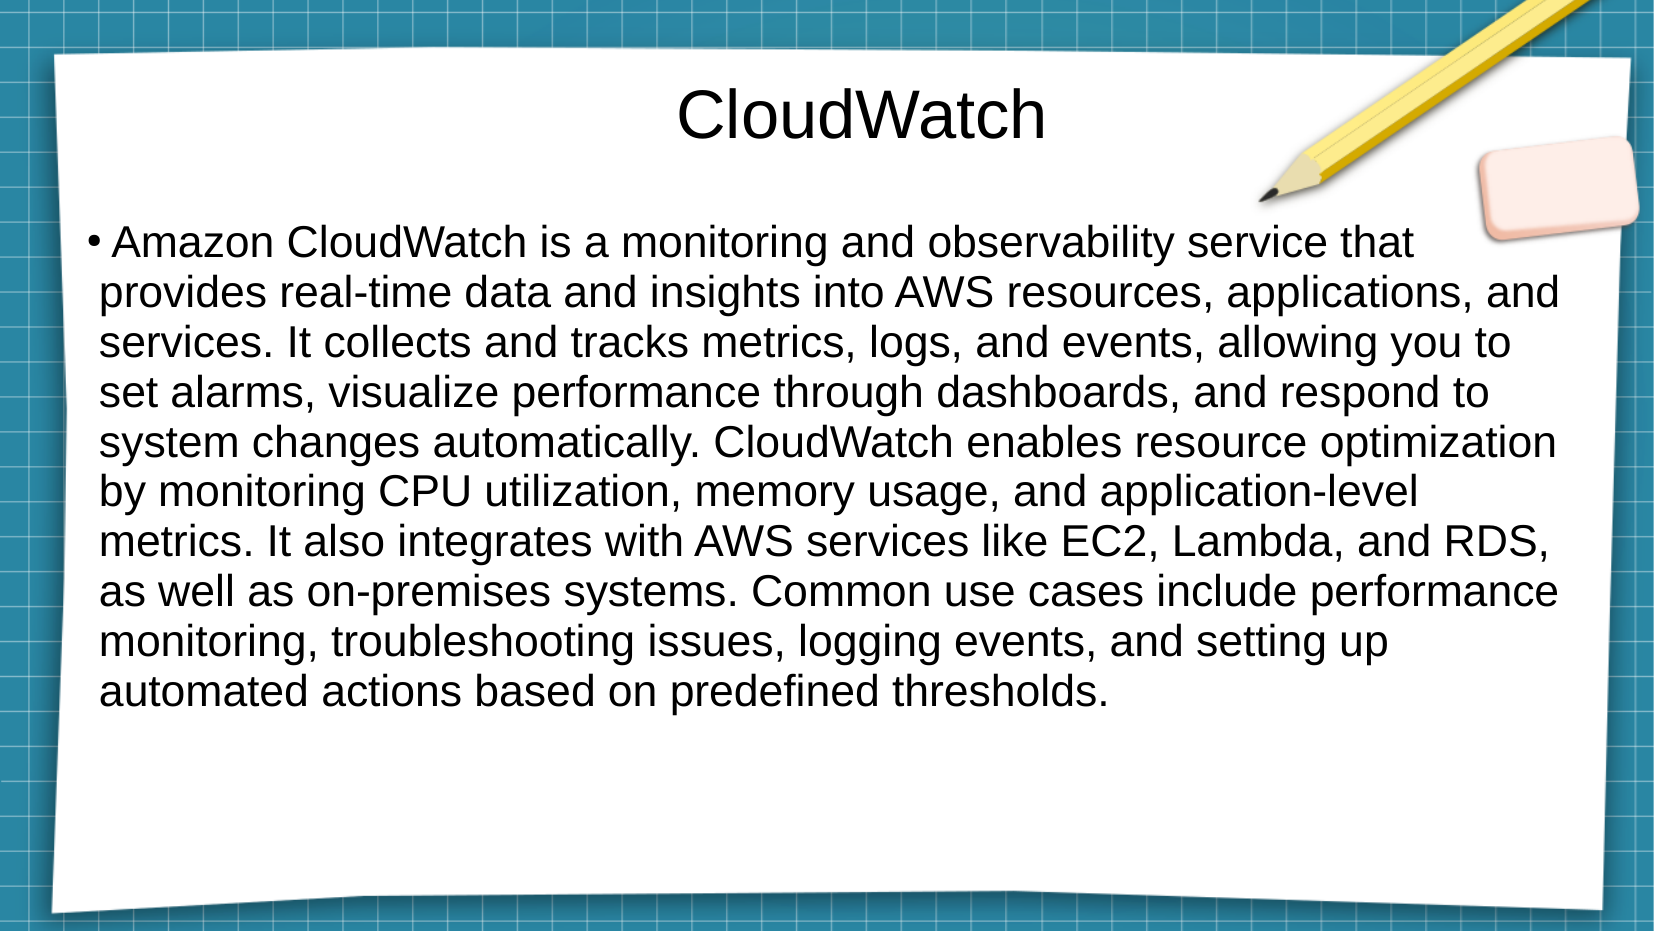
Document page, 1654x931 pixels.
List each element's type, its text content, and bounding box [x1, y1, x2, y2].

picture [0, 0, 1654, 931]
title CloudWatch [82, 37, 1571, 193]
list Amazon CloudWatch is a monitoring and observability service that provides real-time data and insights into AWS resources, applications, and services. It collects and tracks metrics, logs, and events, allowing you to set alarms, visualize performance through dashboards, and respond to system changes automatically. CloudWatch enables resource optimization by monitoring CPU utilization, memory usage, and application-level metrics. It also integrates with AWS services like EC2, Lambda, and RDS, as well as on-premises systems. Common use cases include performance monitoring, troubleshooting issues, logging events, and setting up automated actions based on predefined thresholds. [82, 217, 1571, 758]
